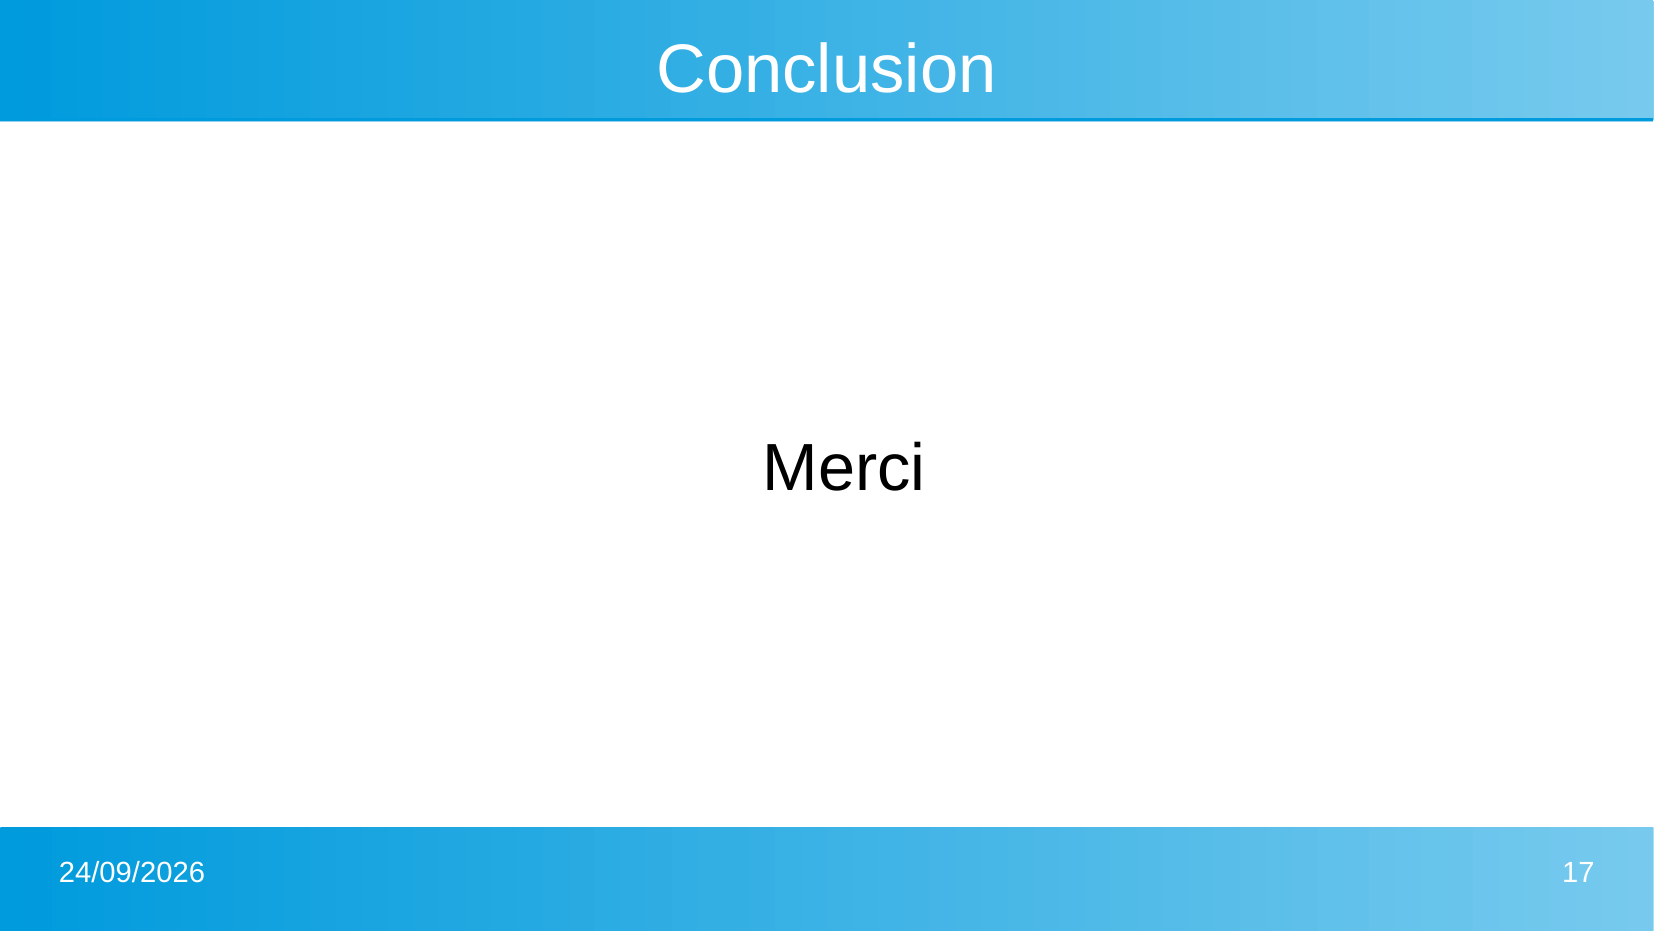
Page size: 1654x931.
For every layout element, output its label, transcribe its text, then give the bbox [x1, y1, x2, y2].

subtitle Merci [59, 285, 1595, 650]
title Conclusion [59, 29, 1595, 108]
